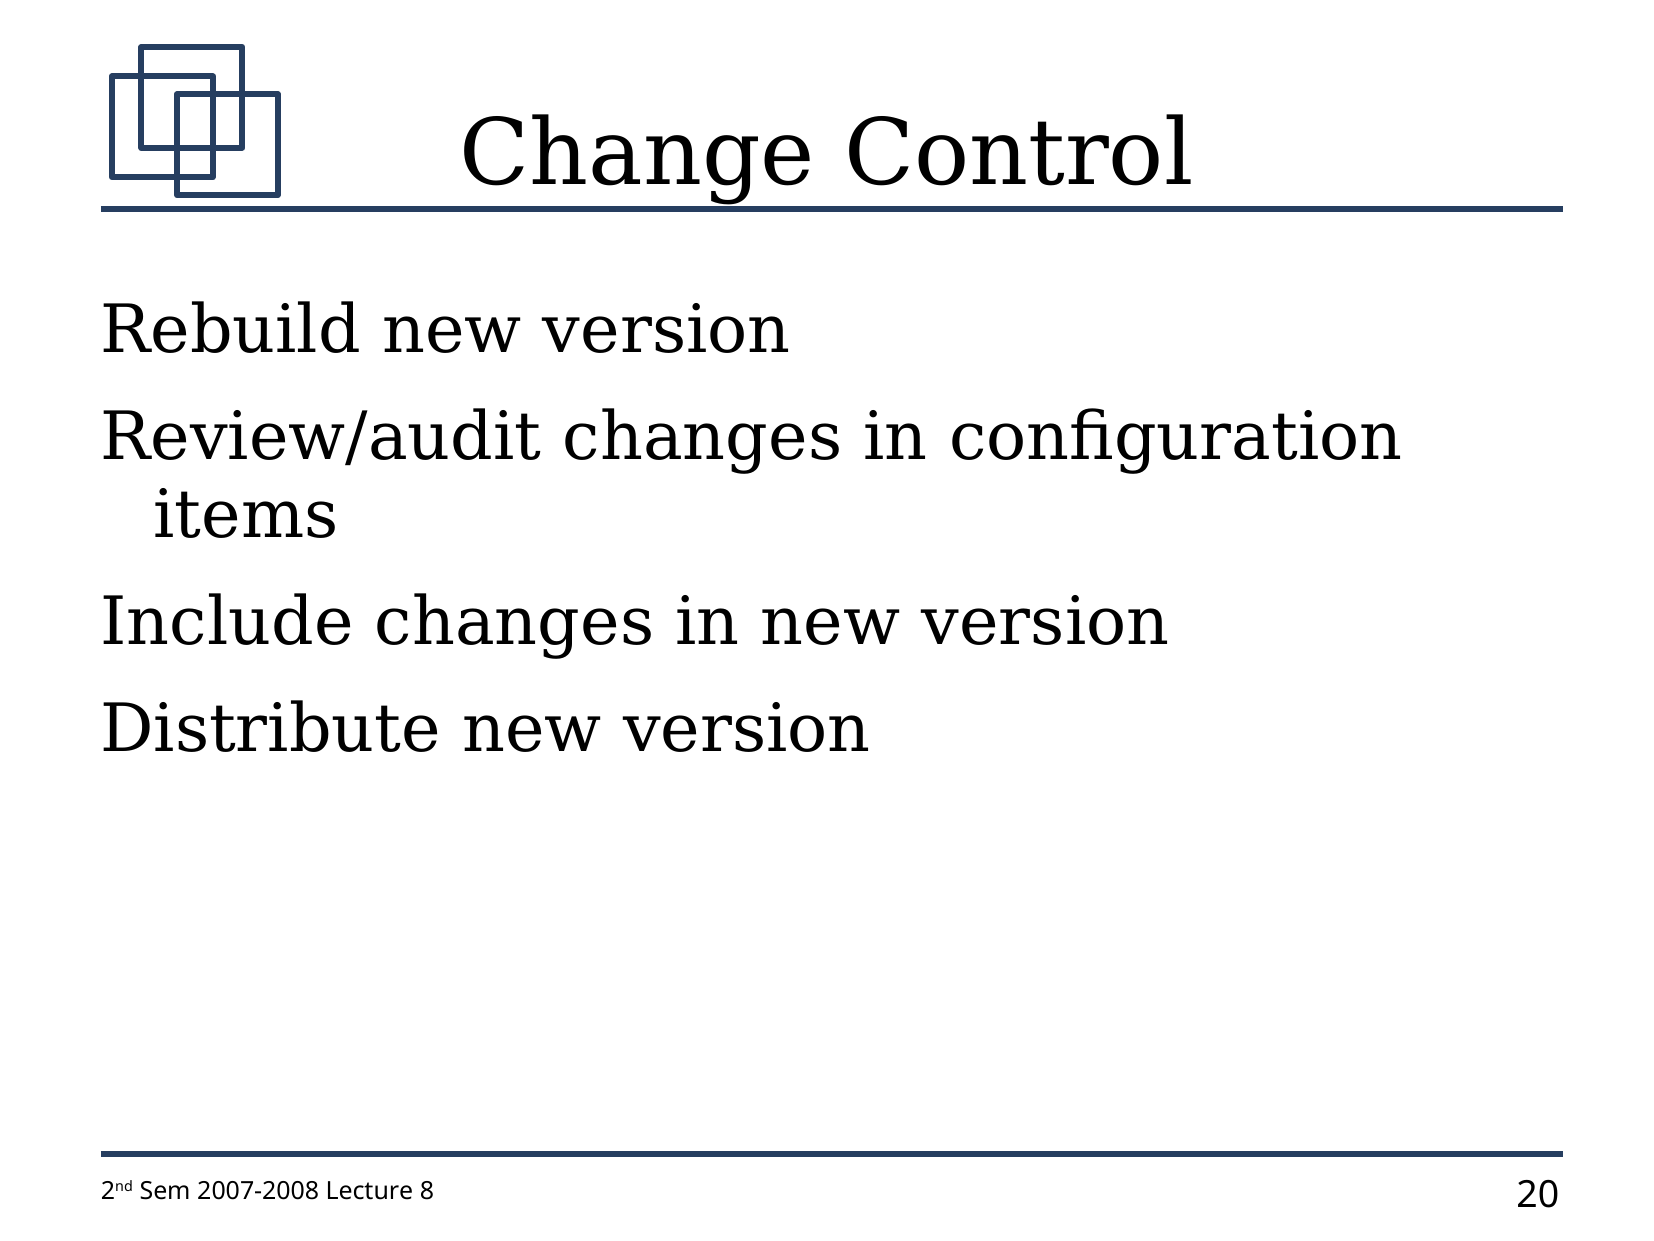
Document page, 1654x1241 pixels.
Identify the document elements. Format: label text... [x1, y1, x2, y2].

title Change Control [82, 49, 1571, 257]
list Rebuild new version Review/audit changes in configuration items Include changes in new version Distribute new version [82, 290, 1571, 1109]
